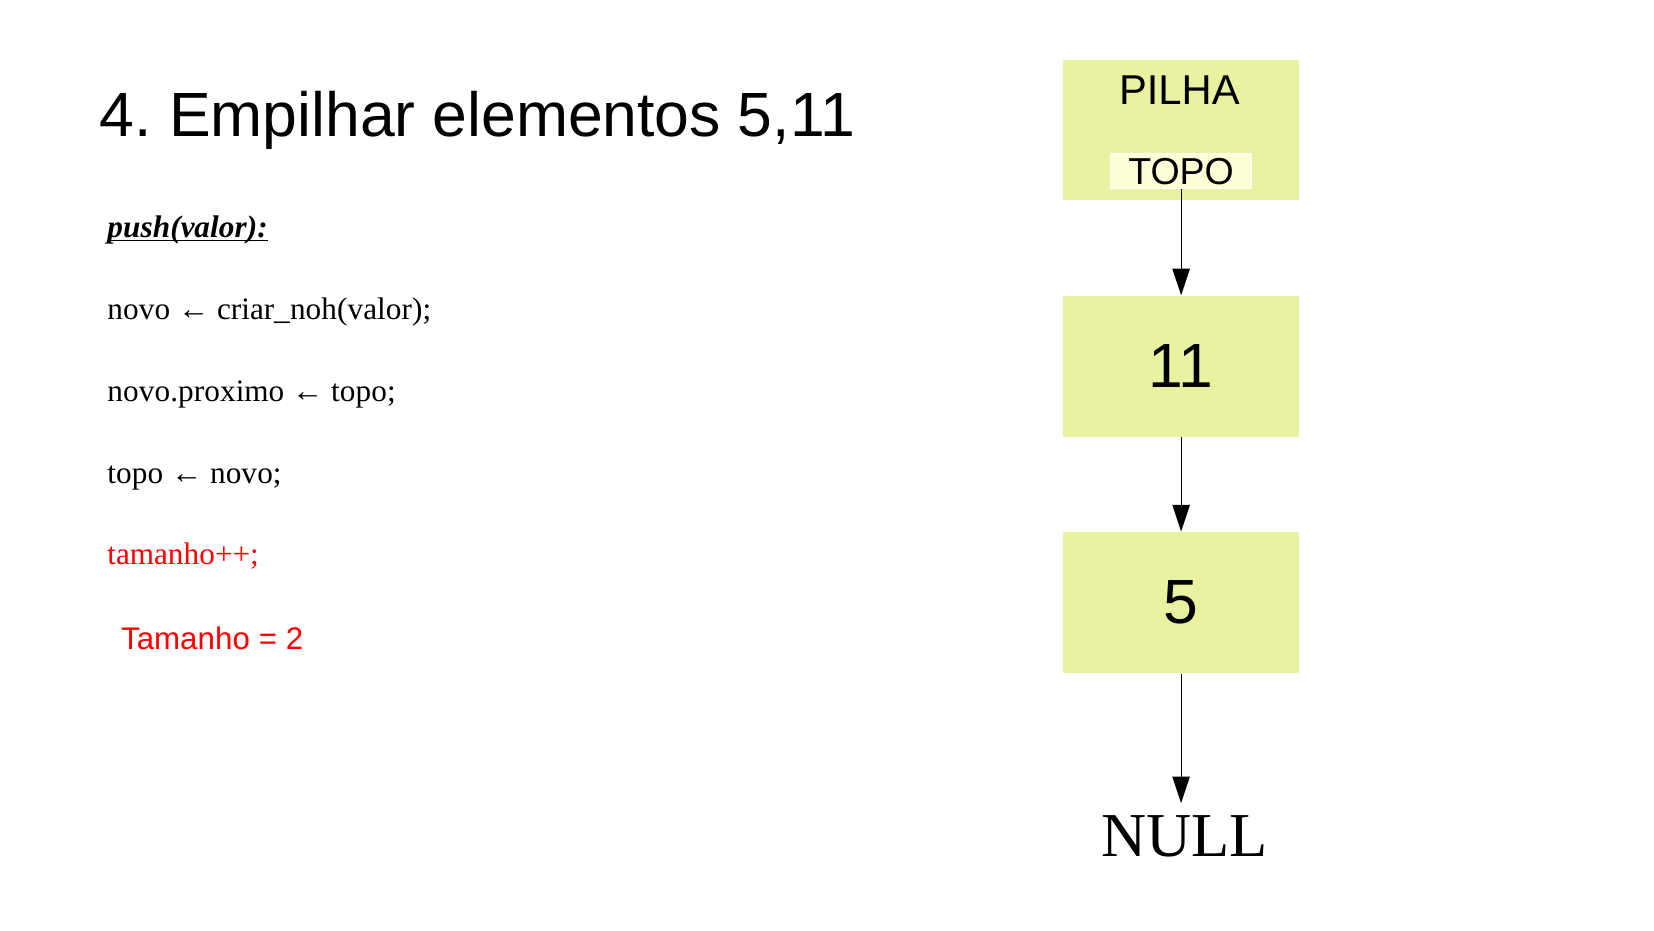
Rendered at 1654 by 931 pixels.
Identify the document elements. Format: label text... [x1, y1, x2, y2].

text_box push(valor): novo ← criar_noh(valor); novo.proximo ← topo; topo ← novo; tamanho++; [92, 199, 544, 579]
text_box PILHA [1104, 59, 1258, 121]
text_box 11 [1062, 295, 1300, 438]
text_box [1062, 59, 1300, 201]
text_box 5 [1062, 531, 1300, 674]
text_box NULL [1086, 793, 1288, 875]
text_box Tamanho = 2 [106, 614, 321, 664]
title 4. Empilhar elementos 5,11 [82, 37, 1571, 193]
text_box TOPO [1110, 153, 1252, 189]
